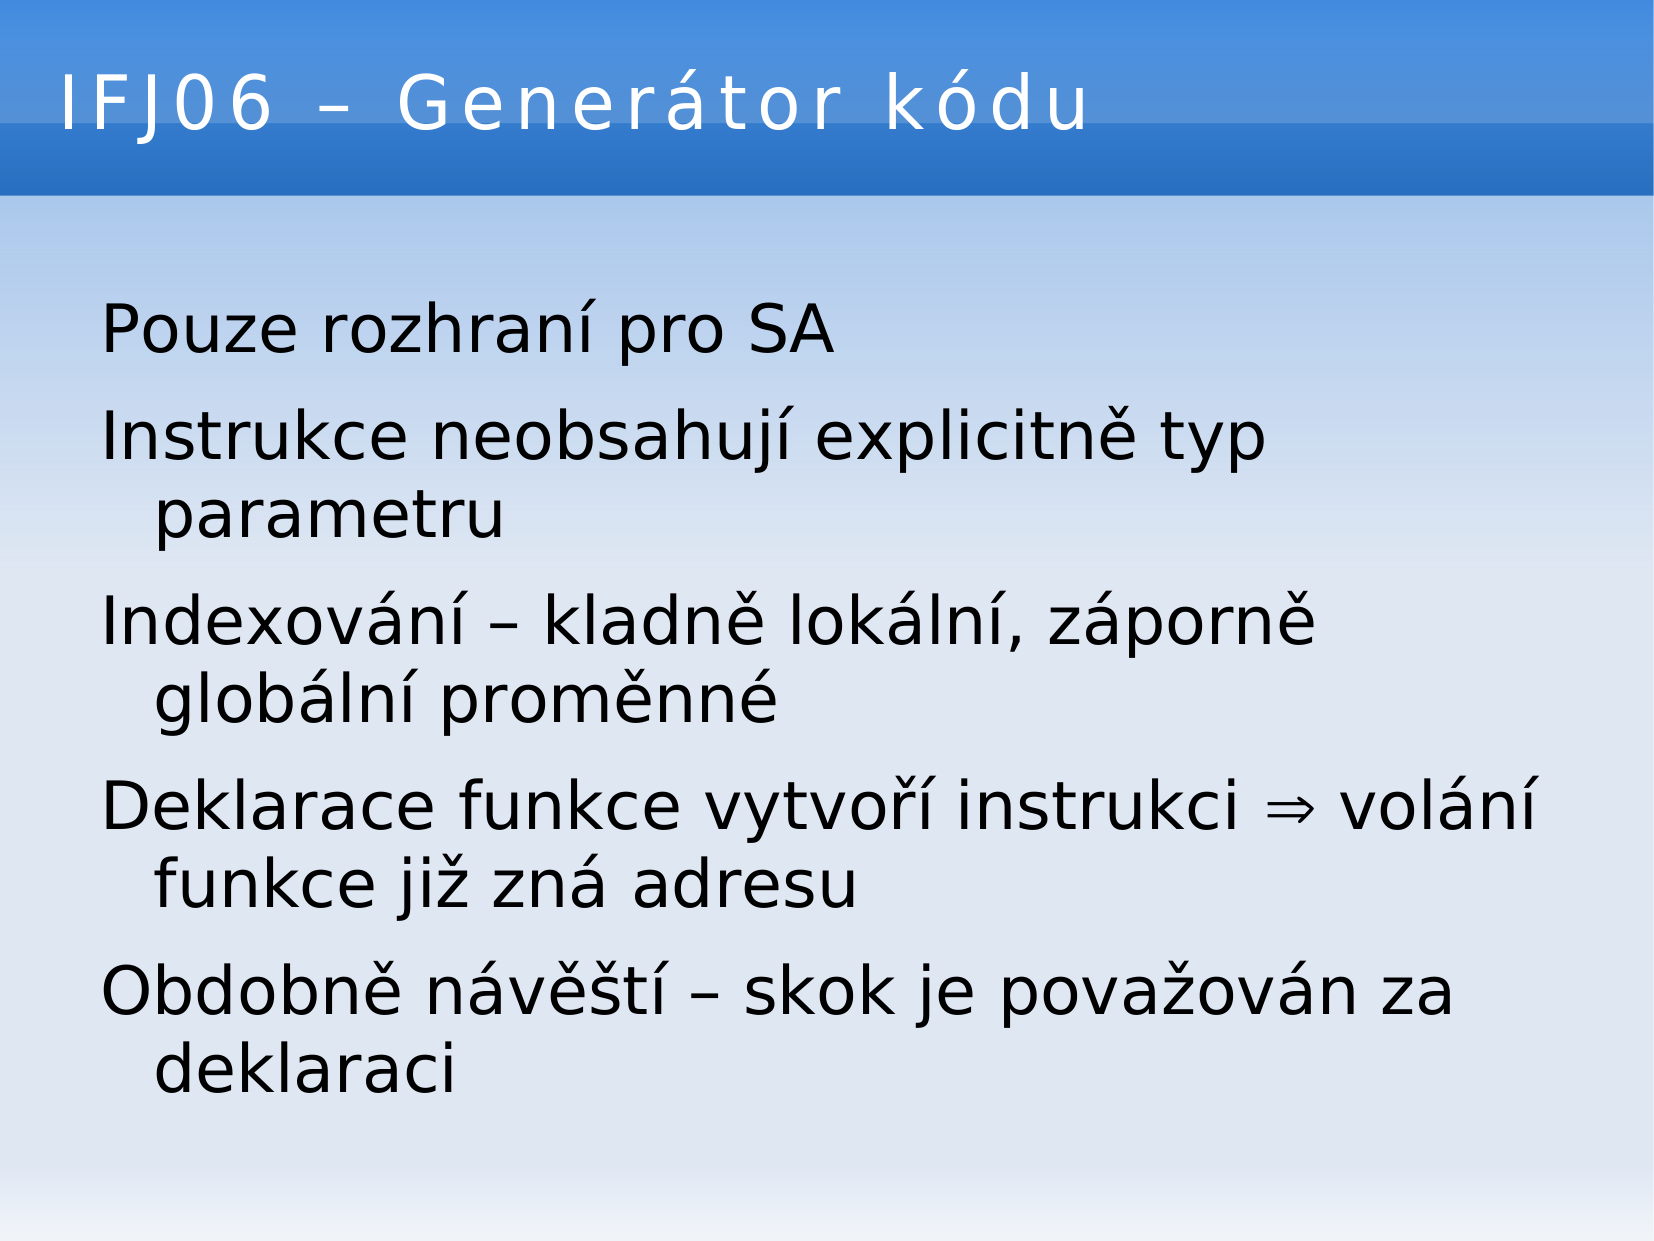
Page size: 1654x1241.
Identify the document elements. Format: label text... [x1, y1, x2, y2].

title IFJ06 – Generátor kódu [59, 29, 1270, 178]
picture [0, 0, 1654, 1241]
list Pouze rozhraní pro SA Instrukce neobsahují explicitně typ parametru Indexování – kladně lokální, záporně globální proměnné Deklarace funkce vytvoří instrukci ⇒ volání funkce již zná adresu Obdobně návěští – skok je považován za deklaraci [82, 290, 1571, 1109]
